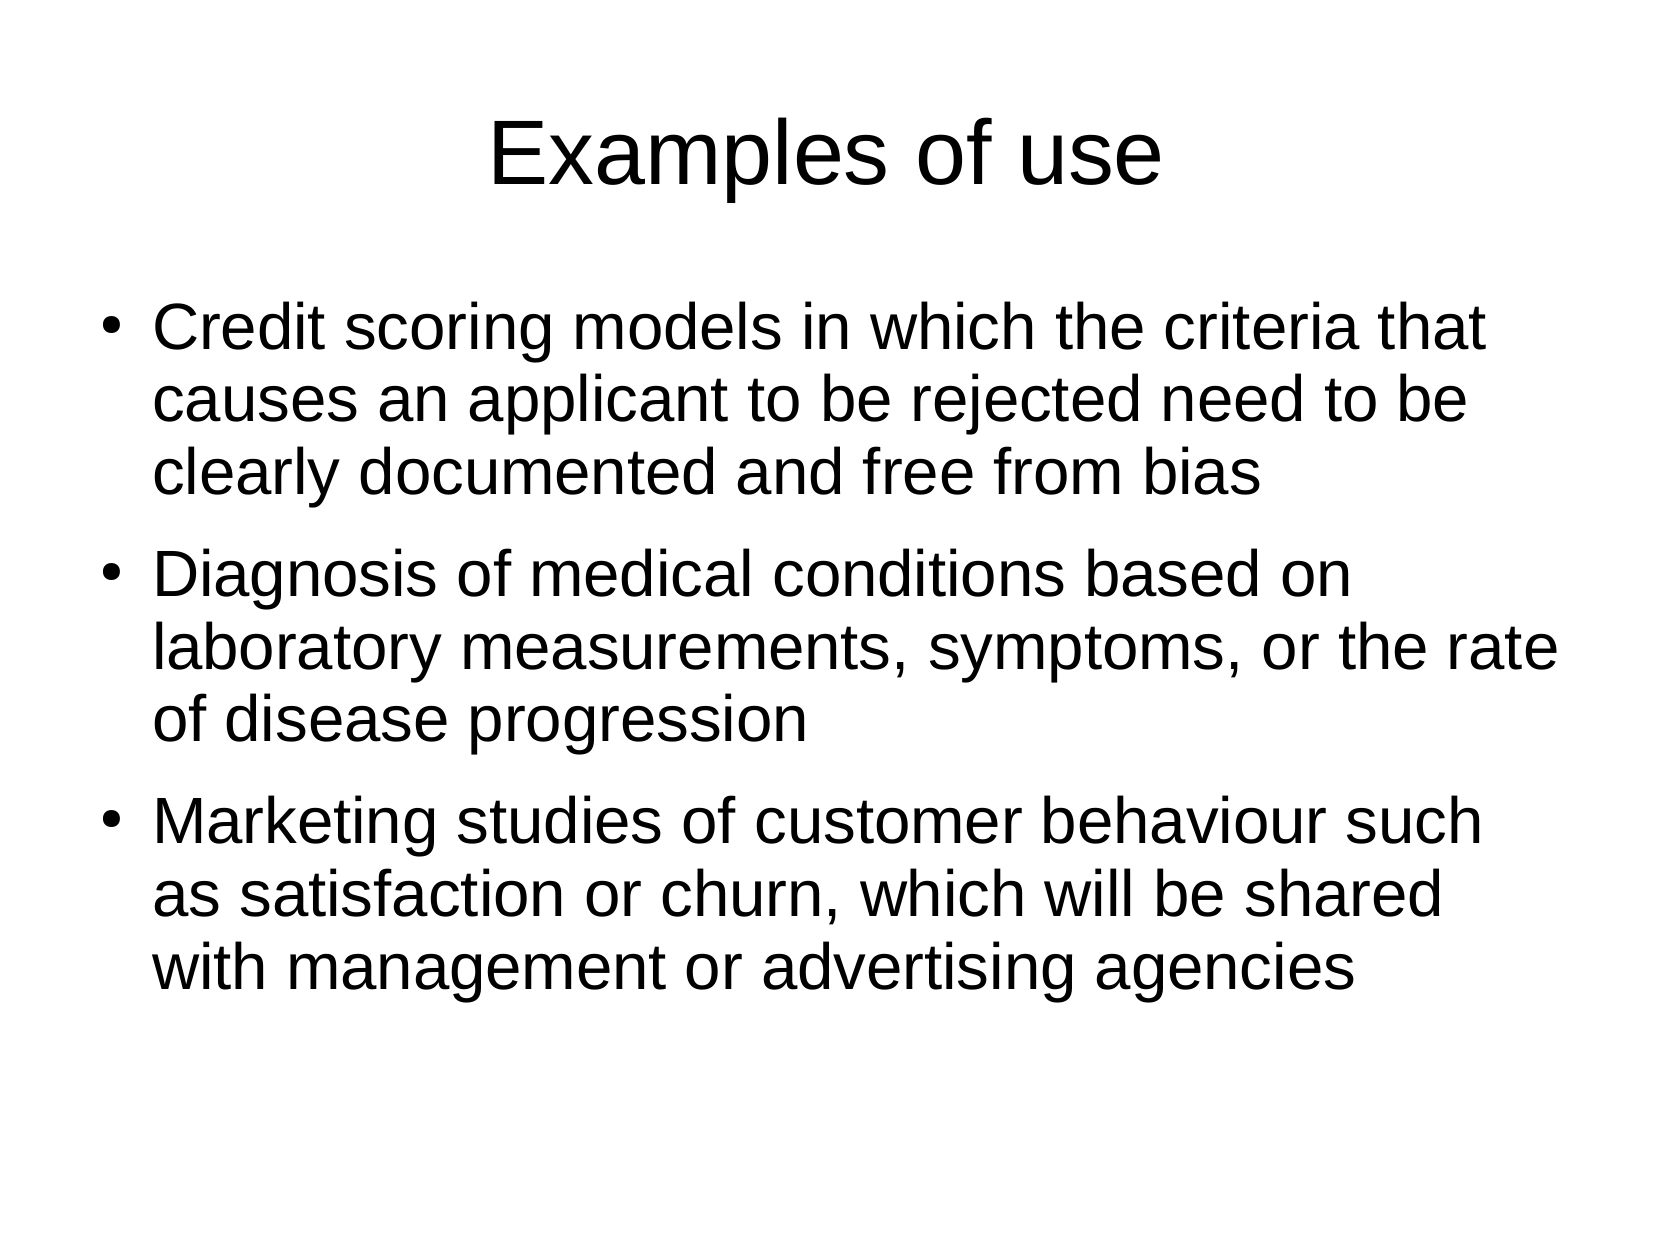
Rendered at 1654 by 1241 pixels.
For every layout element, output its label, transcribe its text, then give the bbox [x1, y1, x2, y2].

list Credit scoring models in which the criteria that causes an applicant to be rejected need to be clearly documented and free from bias Diagnosis of medical conditions based on laboratory measurements, symptoms, or the rate of disease progression Marketing studies of customer behaviour such as satisfaction or churn, which will be shared with management or advertising agencies [82, 290, 1571, 1010]
title Examples of use [82, 49, 1571, 257]
